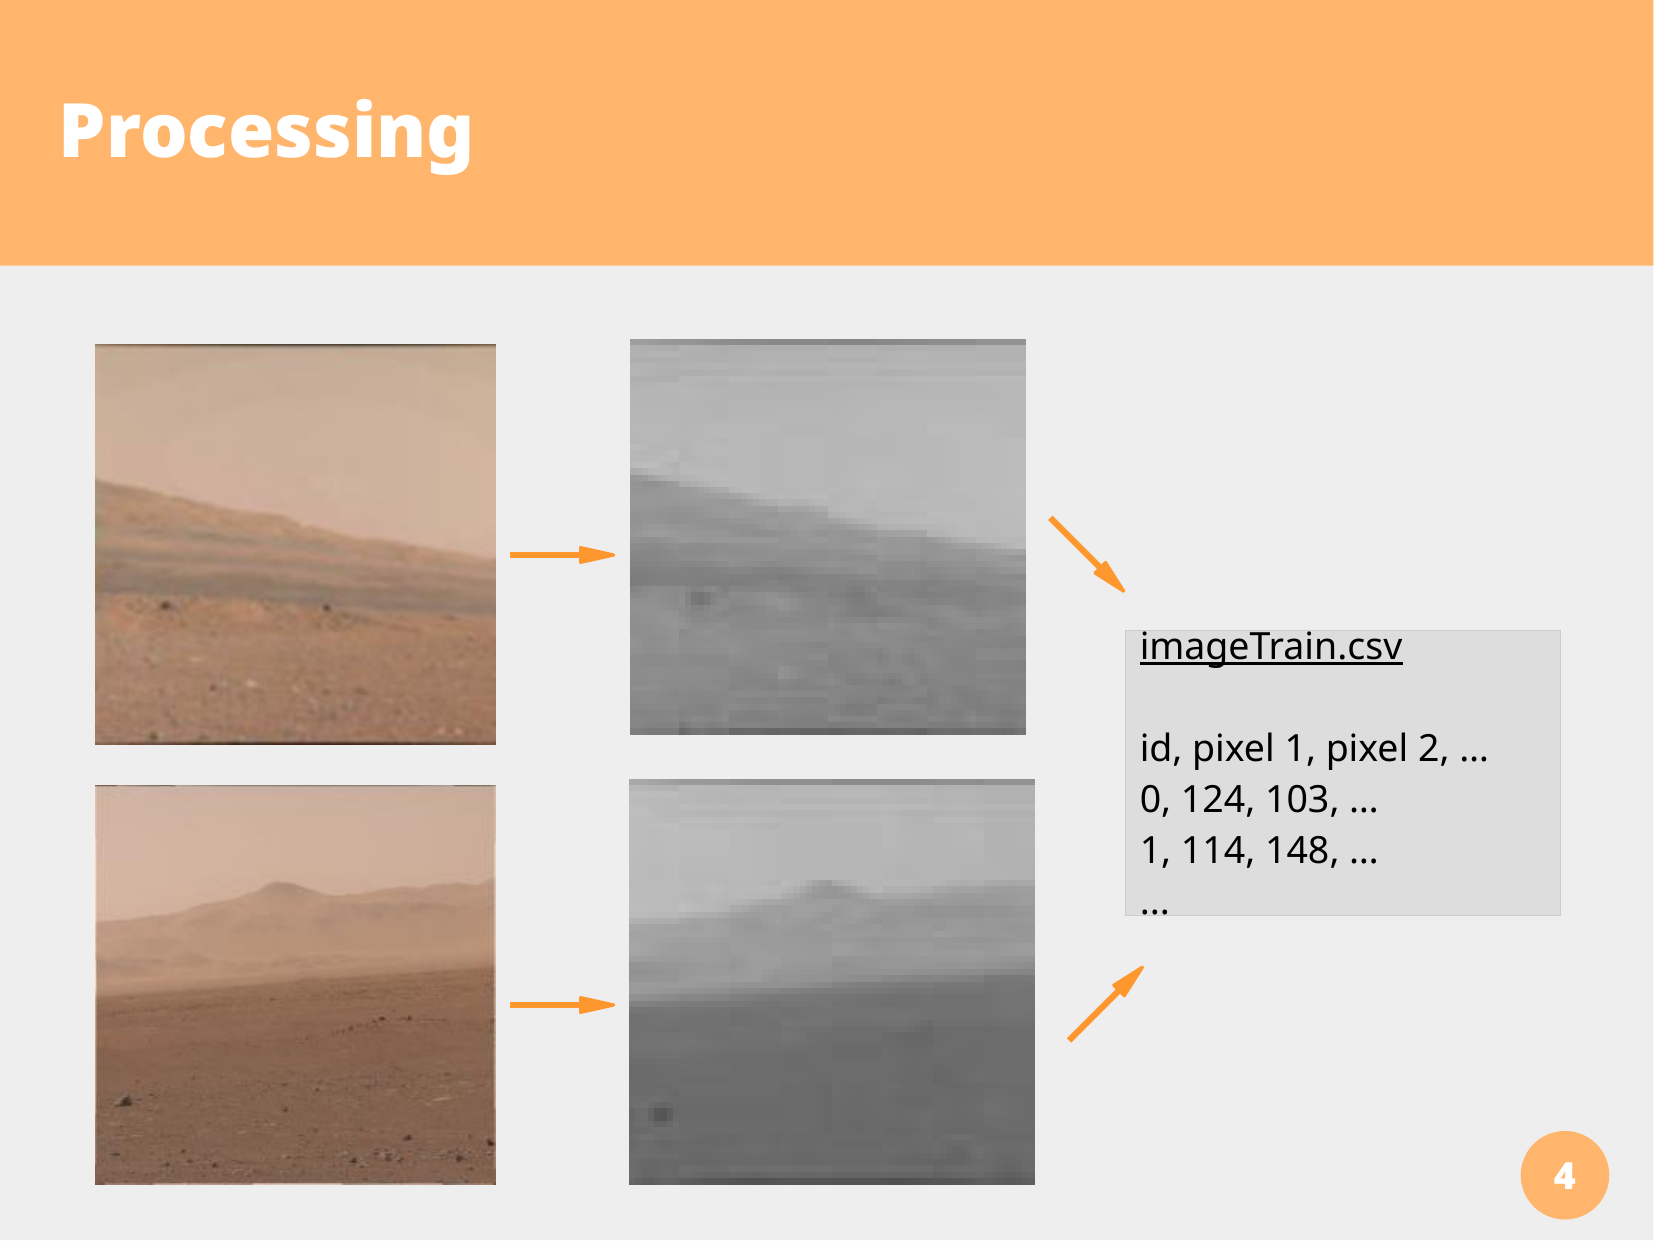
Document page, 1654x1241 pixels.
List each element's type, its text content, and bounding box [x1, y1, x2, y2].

picture [95, 785, 496, 1186]
title Processing [59, 49, 1595, 207]
picture [629, 779, 1035, 1186]
text_box imageTrain.csv id, pixel 1, pixel 2, … 0, 124, 103, … 1, 114, 148, … ... [1125, 630, 1561, 916]
picture [95, 344, 496, 745]
picture [630, 339, 1026, 736]
